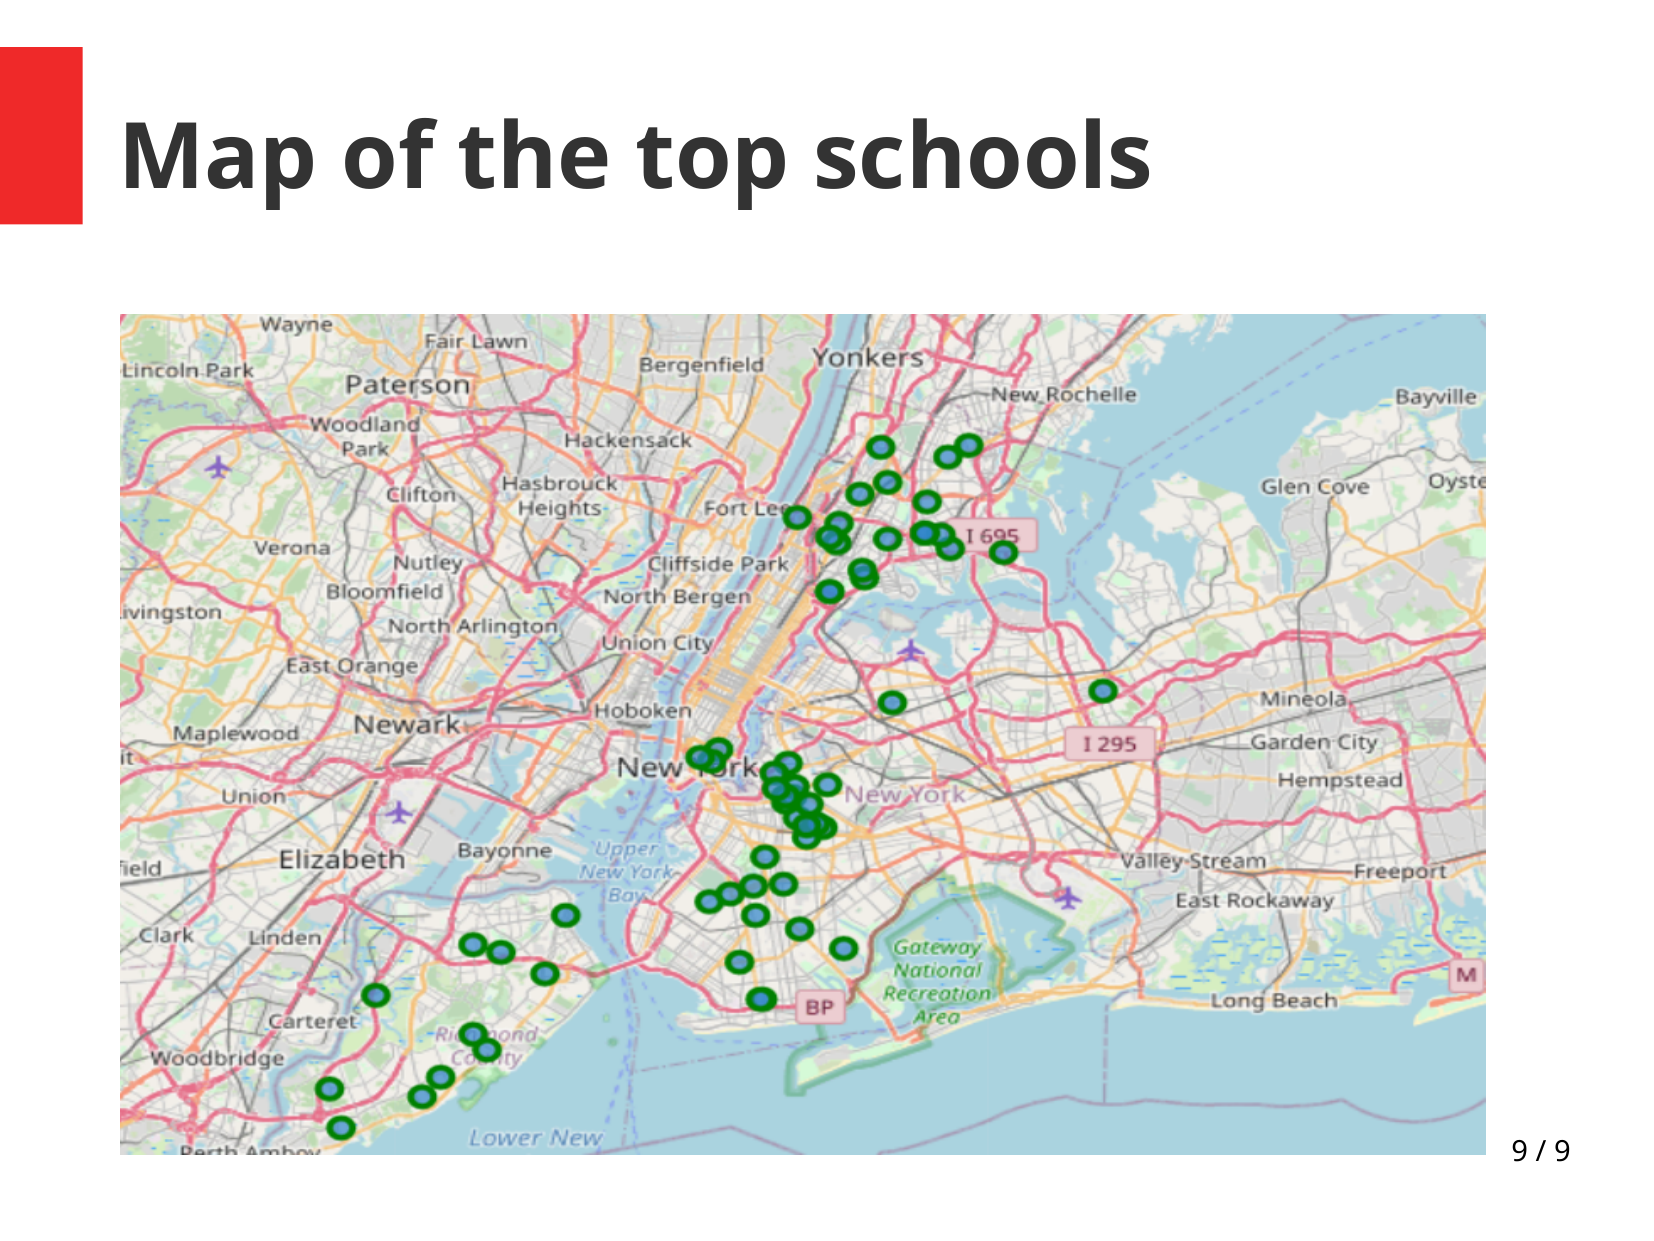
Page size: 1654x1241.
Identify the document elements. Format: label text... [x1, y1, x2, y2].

picture [120, 314, 1486, 1156]
title Map of the top schools [118, 49, 1571, 257]
